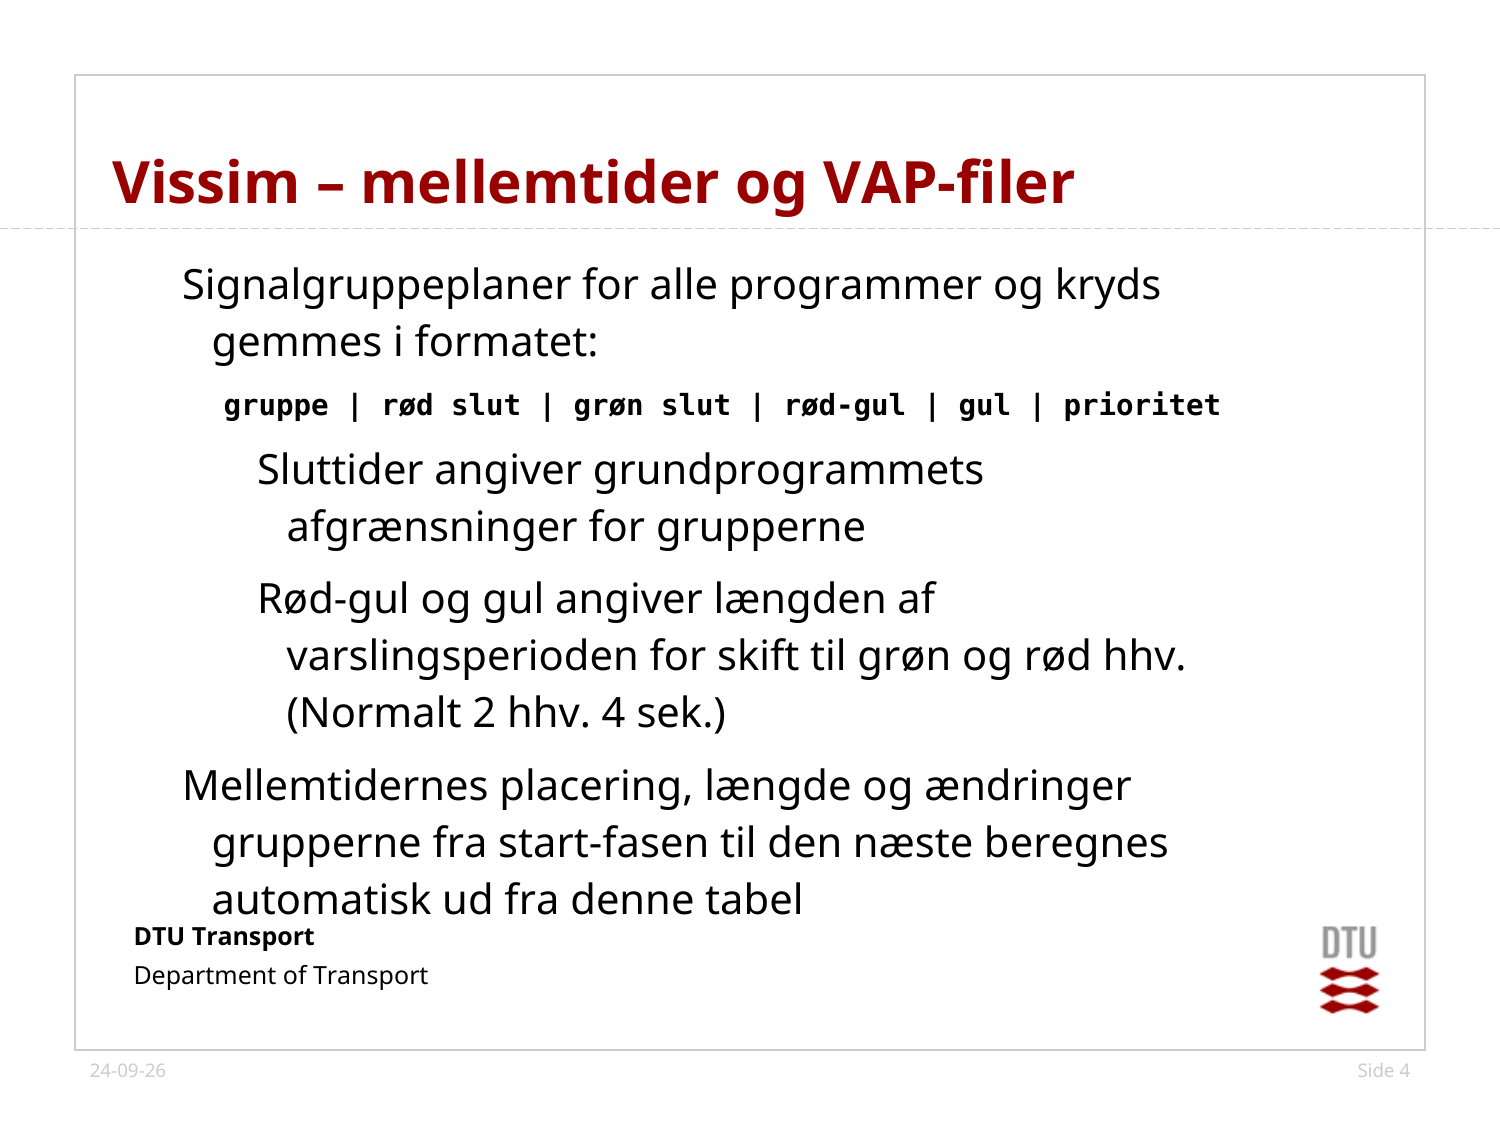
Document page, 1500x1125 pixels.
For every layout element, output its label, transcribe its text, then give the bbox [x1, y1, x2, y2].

title Vissim – mellemtider og VAP-filer [112, 132, 1401, 231]
subtitle Signalgruppeplaner for alle programmer og kryds gemmes i formatet: gruppe | rød slut | grøn slut | rød-gul | gul | prioritet Sluttider angiver grundprogrammets afgrænsninger for grupperne Rød-gul og gul angiver længden af varslingsperioden for skift til grøn og rød hhv. (Normalt 2 hhv. 4 sek.) Mellemtidernes placering, længde og ændringer grupperne fra start-fasen til den næste beregnes automatisk ud fra denne tabel [182, 295, 1270, 886]
picture [1297, 892, 1418, 1034]
